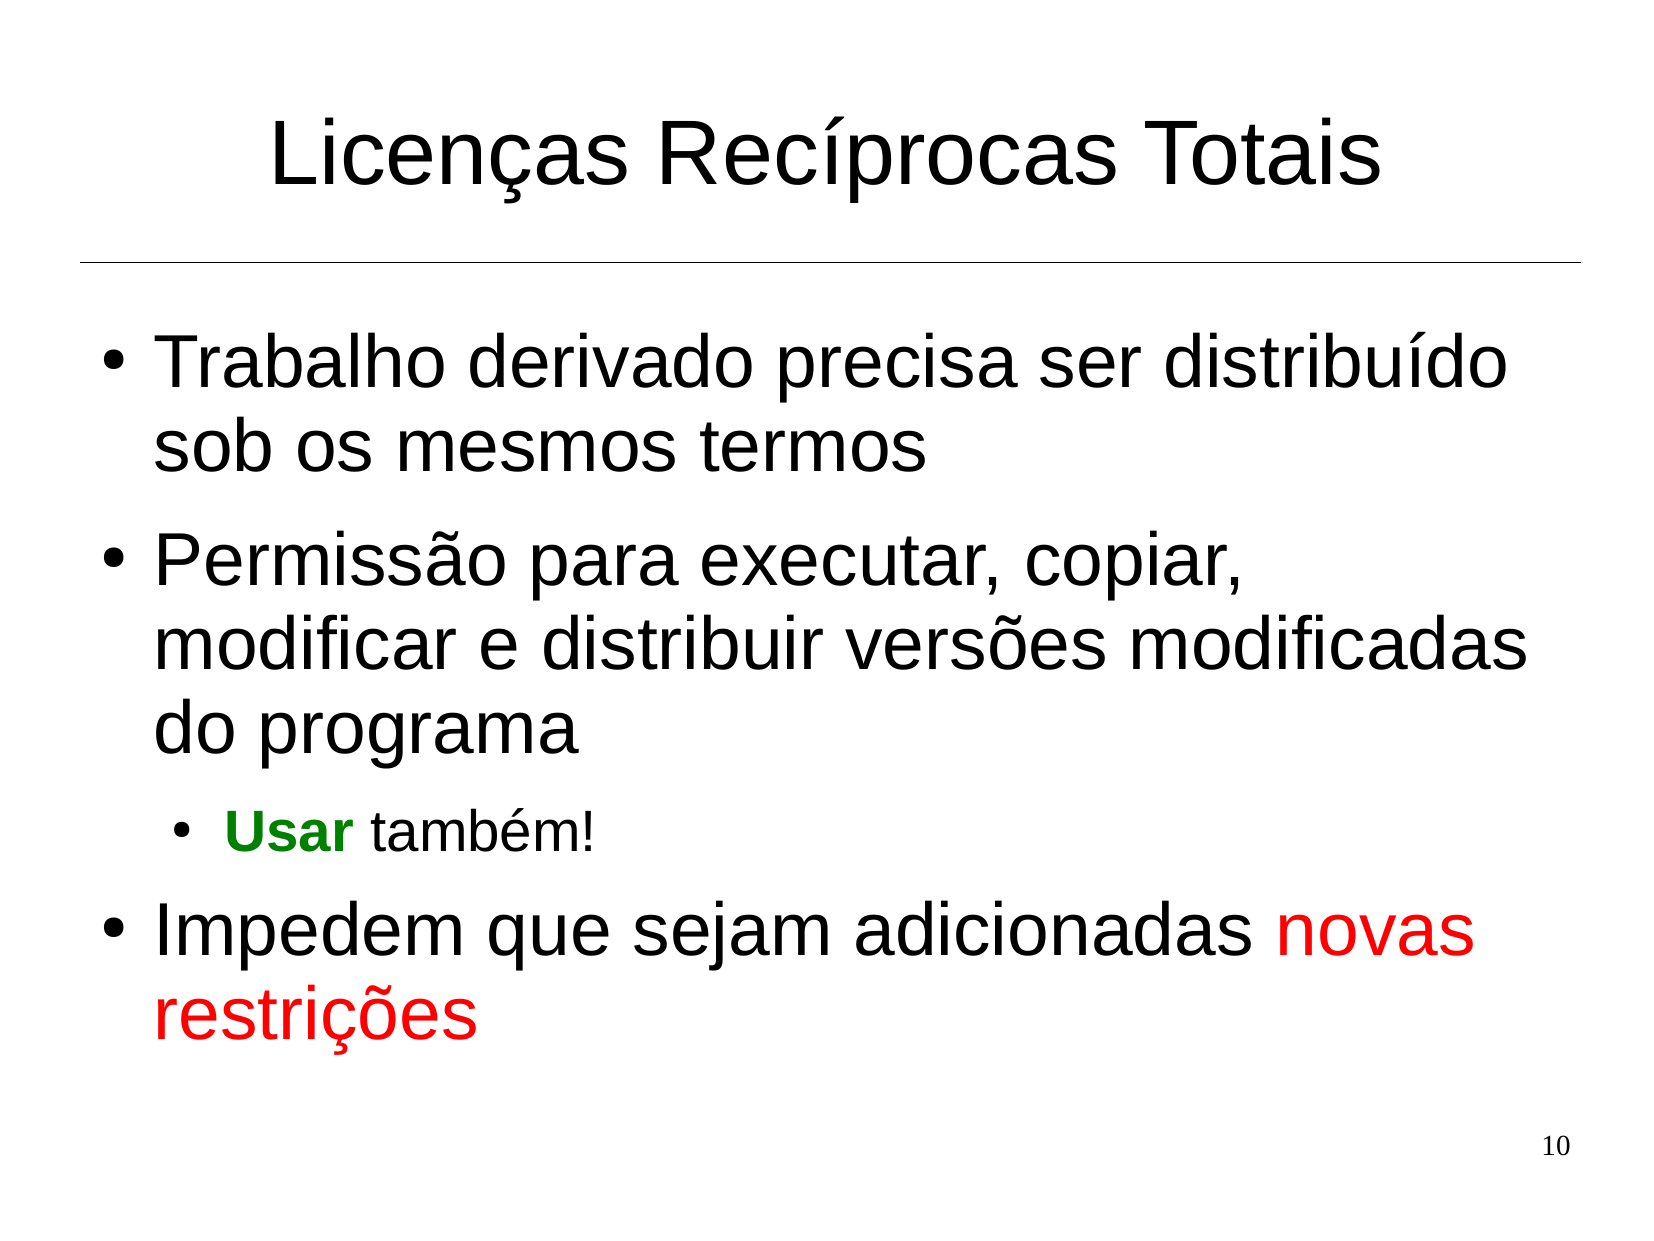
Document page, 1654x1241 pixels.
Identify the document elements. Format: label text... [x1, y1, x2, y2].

title Licenças Recíprocas Totais [82, 56, 1571, 250]
list Trabalho derivado precisa ser distribuído sob os mesmos termos Permissão para executar, copiar, modificar e distribuir versões modificadas do programa Usar também! Impedem que sejam adicionadas novas restrições [82, 319, 1571, 1065]
